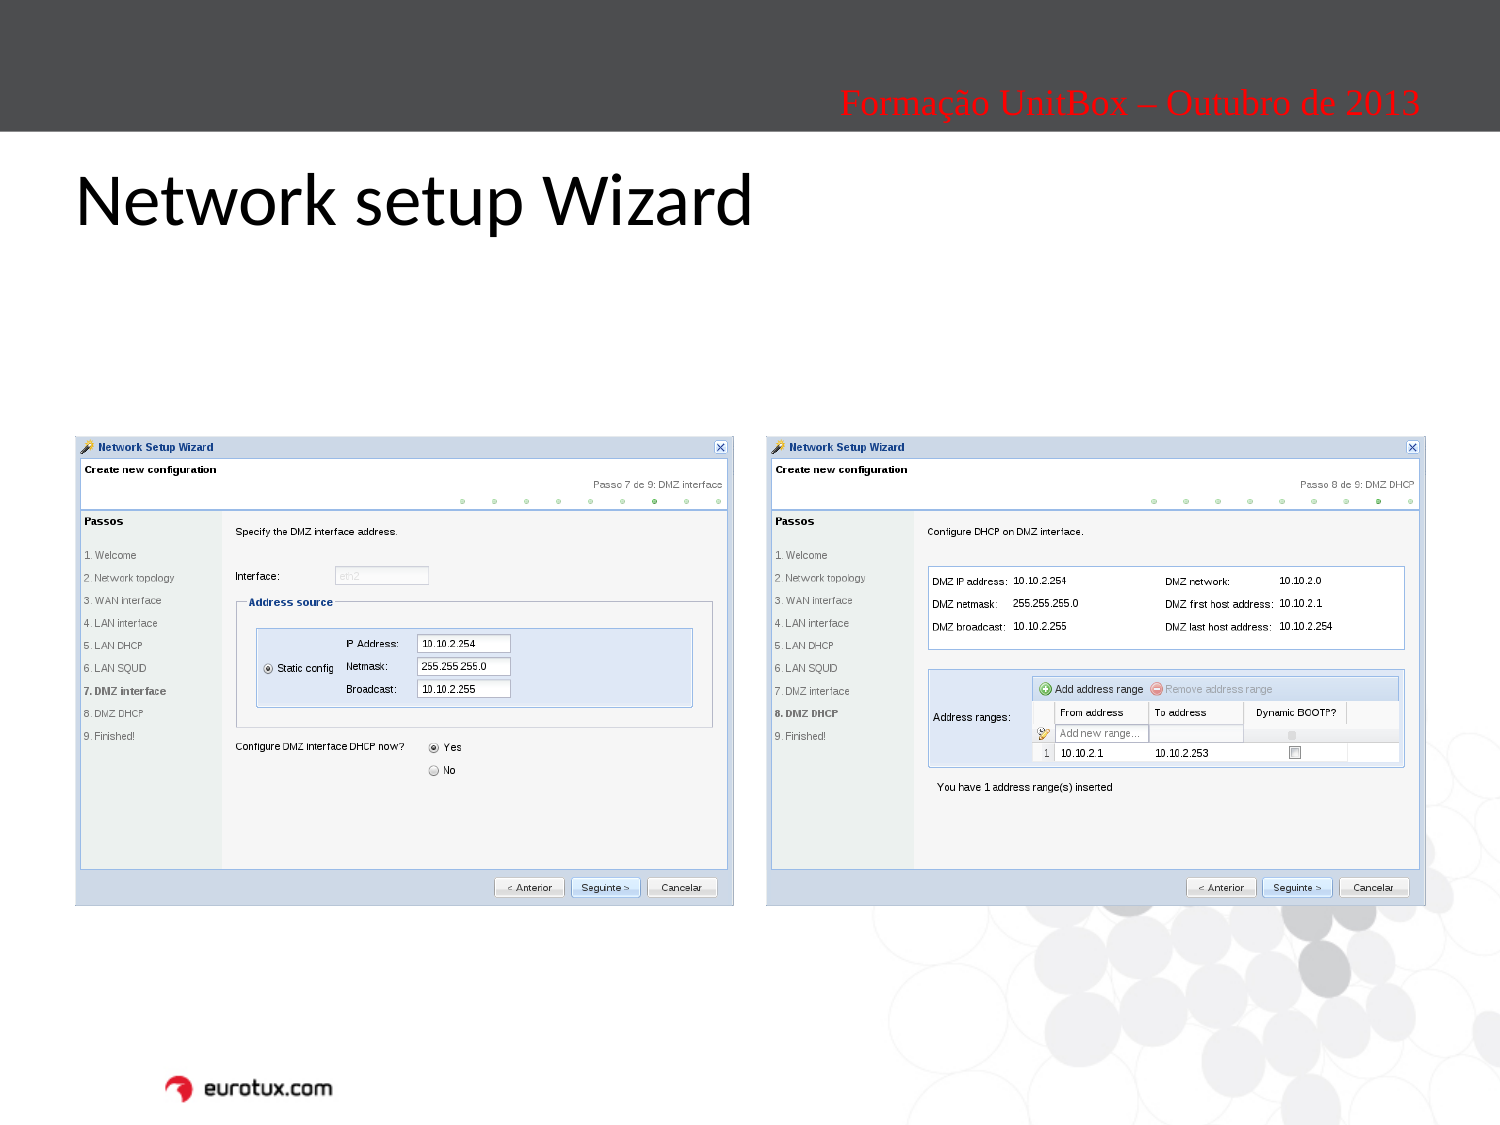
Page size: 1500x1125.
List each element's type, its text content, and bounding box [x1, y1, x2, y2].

title Network setup Wizard [75, 112, 1425, 301]
picture [0, 0, 1500, 1125]
